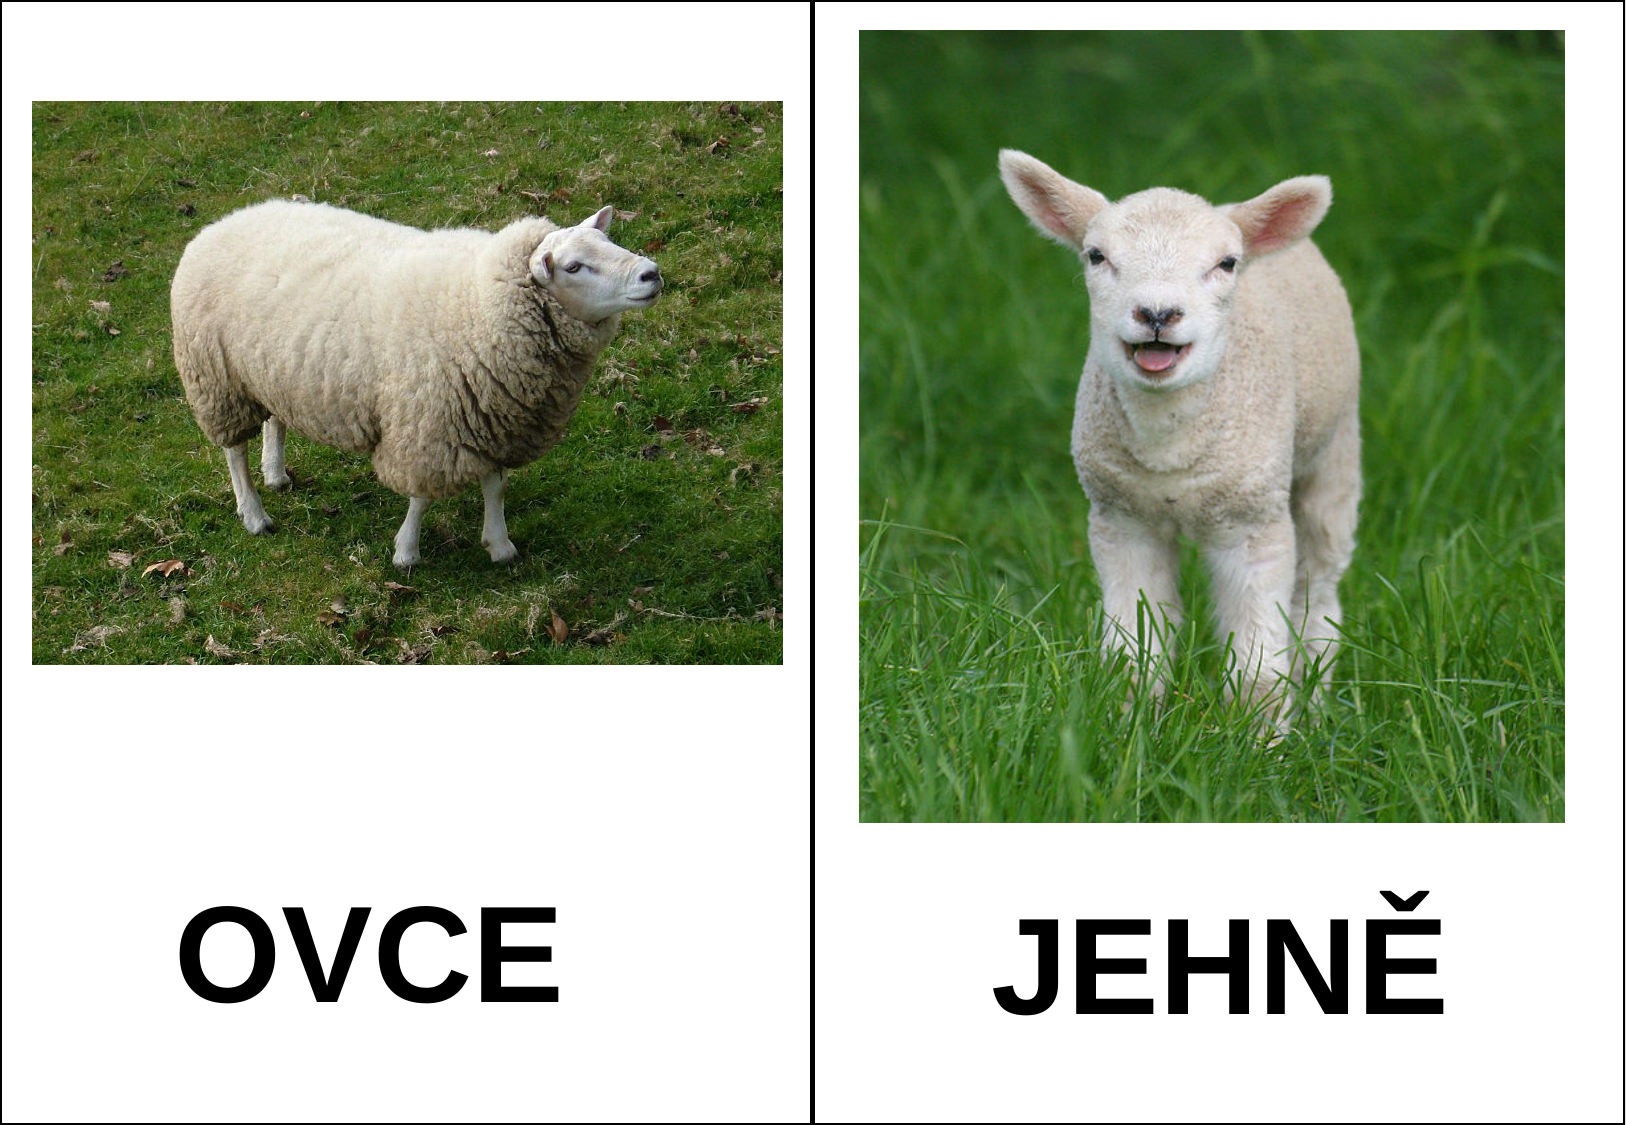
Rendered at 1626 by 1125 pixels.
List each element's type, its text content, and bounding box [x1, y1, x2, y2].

text_box OVCE [159, 857, 580, 1039]
text_box [0, 0, 1625, 1125]
picture [32, 101, 783, 665]
text_box JEHNĚ [976, 869, 1465, 1050]
picture [859, 30, 1565, 823]
